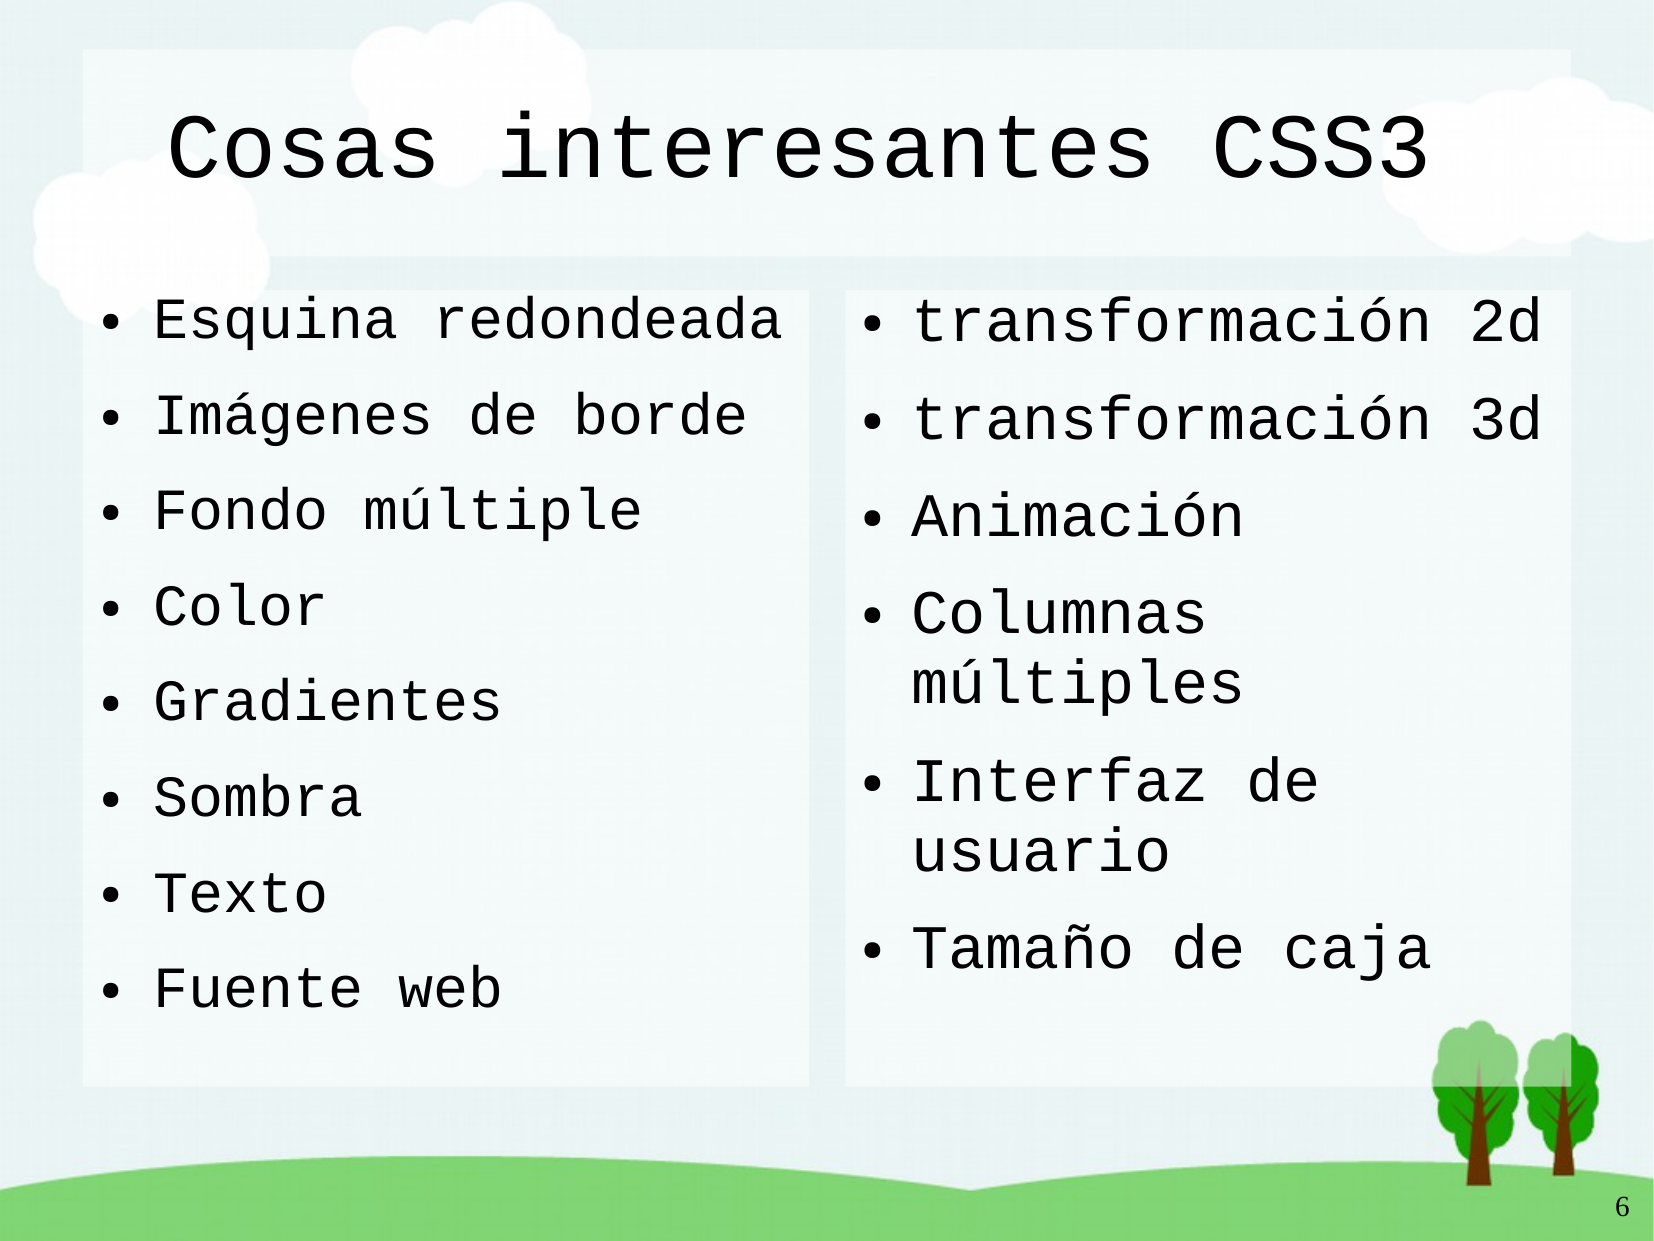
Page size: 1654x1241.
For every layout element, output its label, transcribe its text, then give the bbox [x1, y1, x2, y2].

title Cosas interesantes CSS3 [82, 49, 1571, 257]
list transformación 2d transformación 3d Animación Columnas múltiples Interfaz de usuario Tamaño de caja [845, 290, 1572, 1087]
list Esquina redondeada Imágenes de borde Fondo múltiple Color Gradientes Sombra Texto Fuente web [82, 290, 809, 1087]
picture [0, 0, 1654, 1241]
